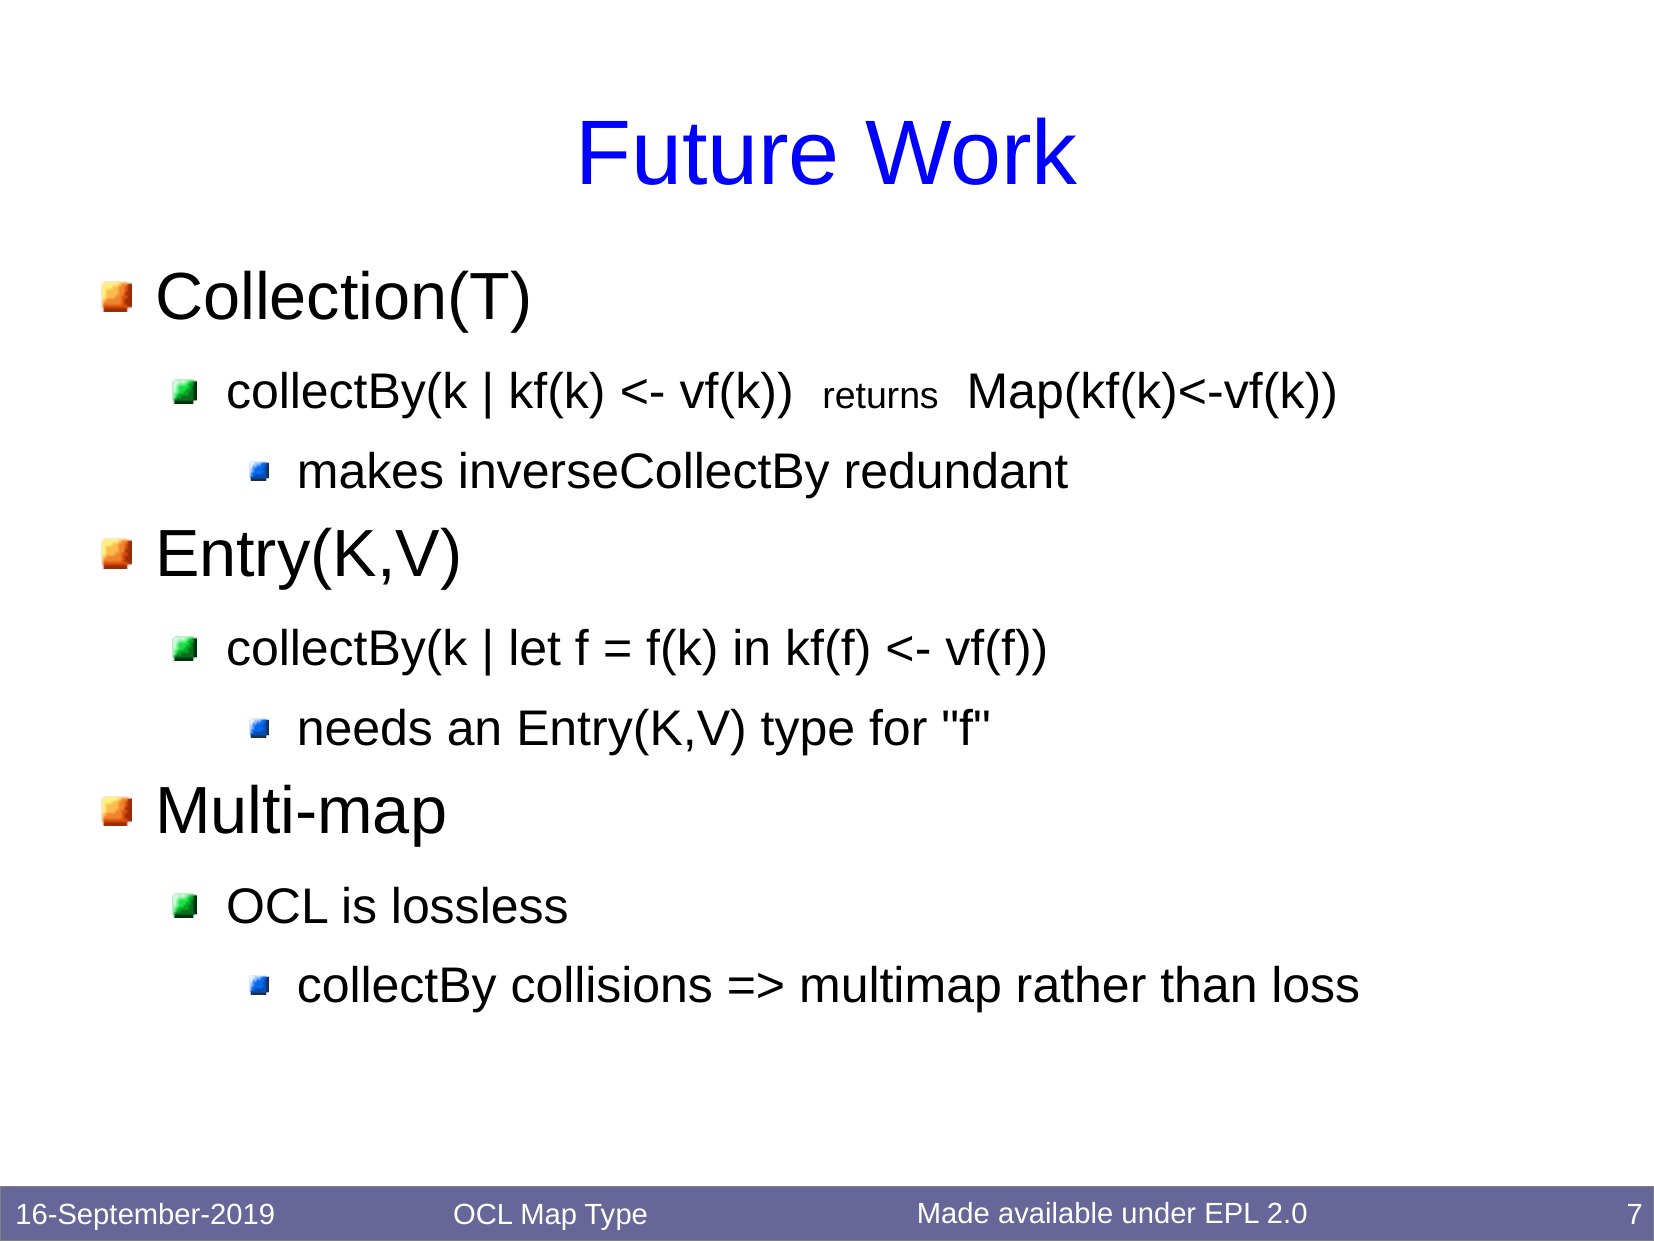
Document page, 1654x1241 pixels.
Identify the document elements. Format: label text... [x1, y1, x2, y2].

title Future Work [82, 49, 1571, 257]
list Collection(T) collectBy(k | kf(k) <- vf(k)) returns Map(kf(k)<-vf(k)) makes inverseCollectBy redundant Entry(K,V) collectBy(k | let f = f(k) in kf(f) <- vf(f)) needs an Entry(K,V) type for "f" Multi-map OCL is lossless collectBy collisions => multimap rather than loss [84, 259, 1573, 1013]
